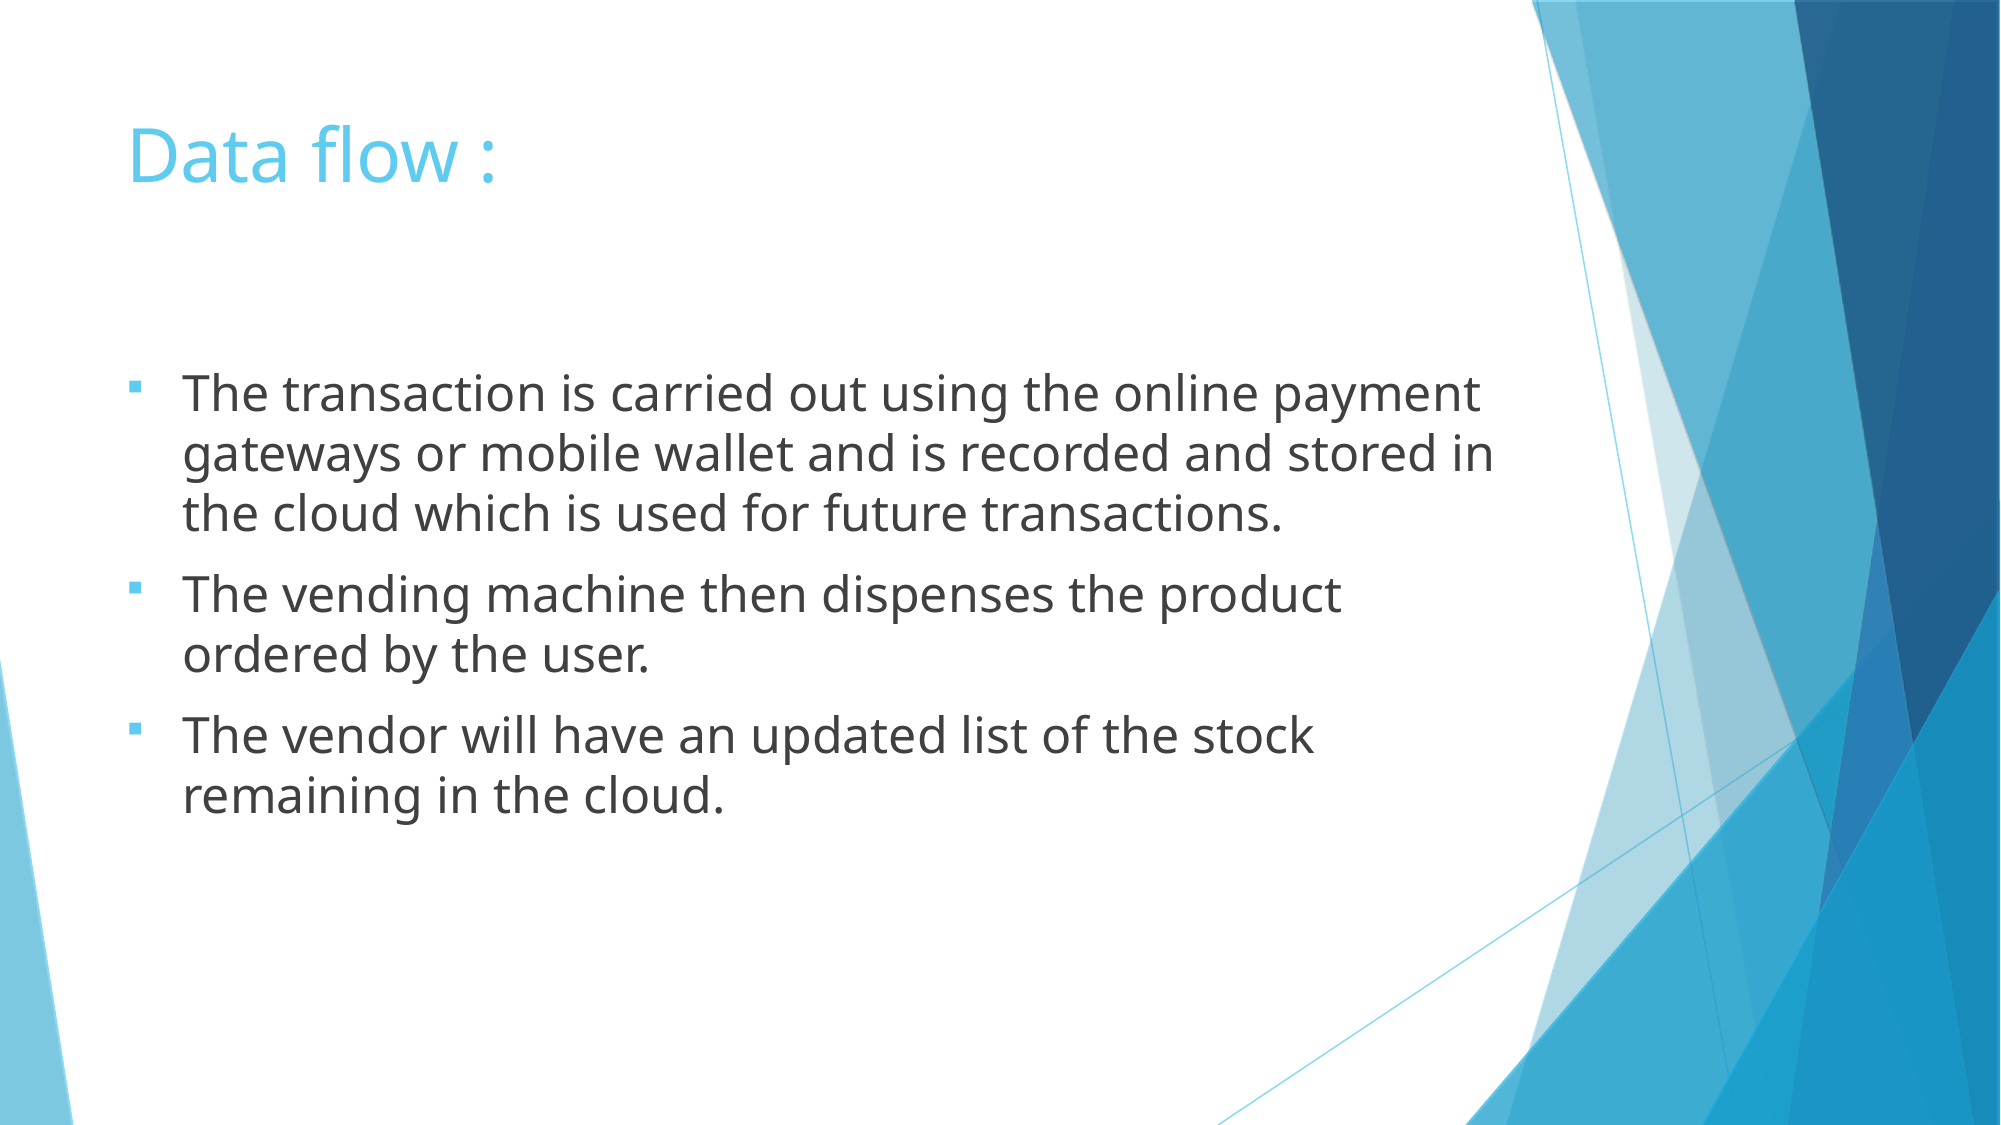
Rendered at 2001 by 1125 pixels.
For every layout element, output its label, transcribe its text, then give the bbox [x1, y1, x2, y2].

list The transaction is carried out using the online payment gateways or mobile wallet and is recorded and stored in the cloud which is used for future transactions. The vending machine then dispenses the product ordered by the user. The vendor will have an updated list of the stock remaining in the cloud. [111, 354, 1522, 992]
title Data flow : [111, 99, 1522, 317]
